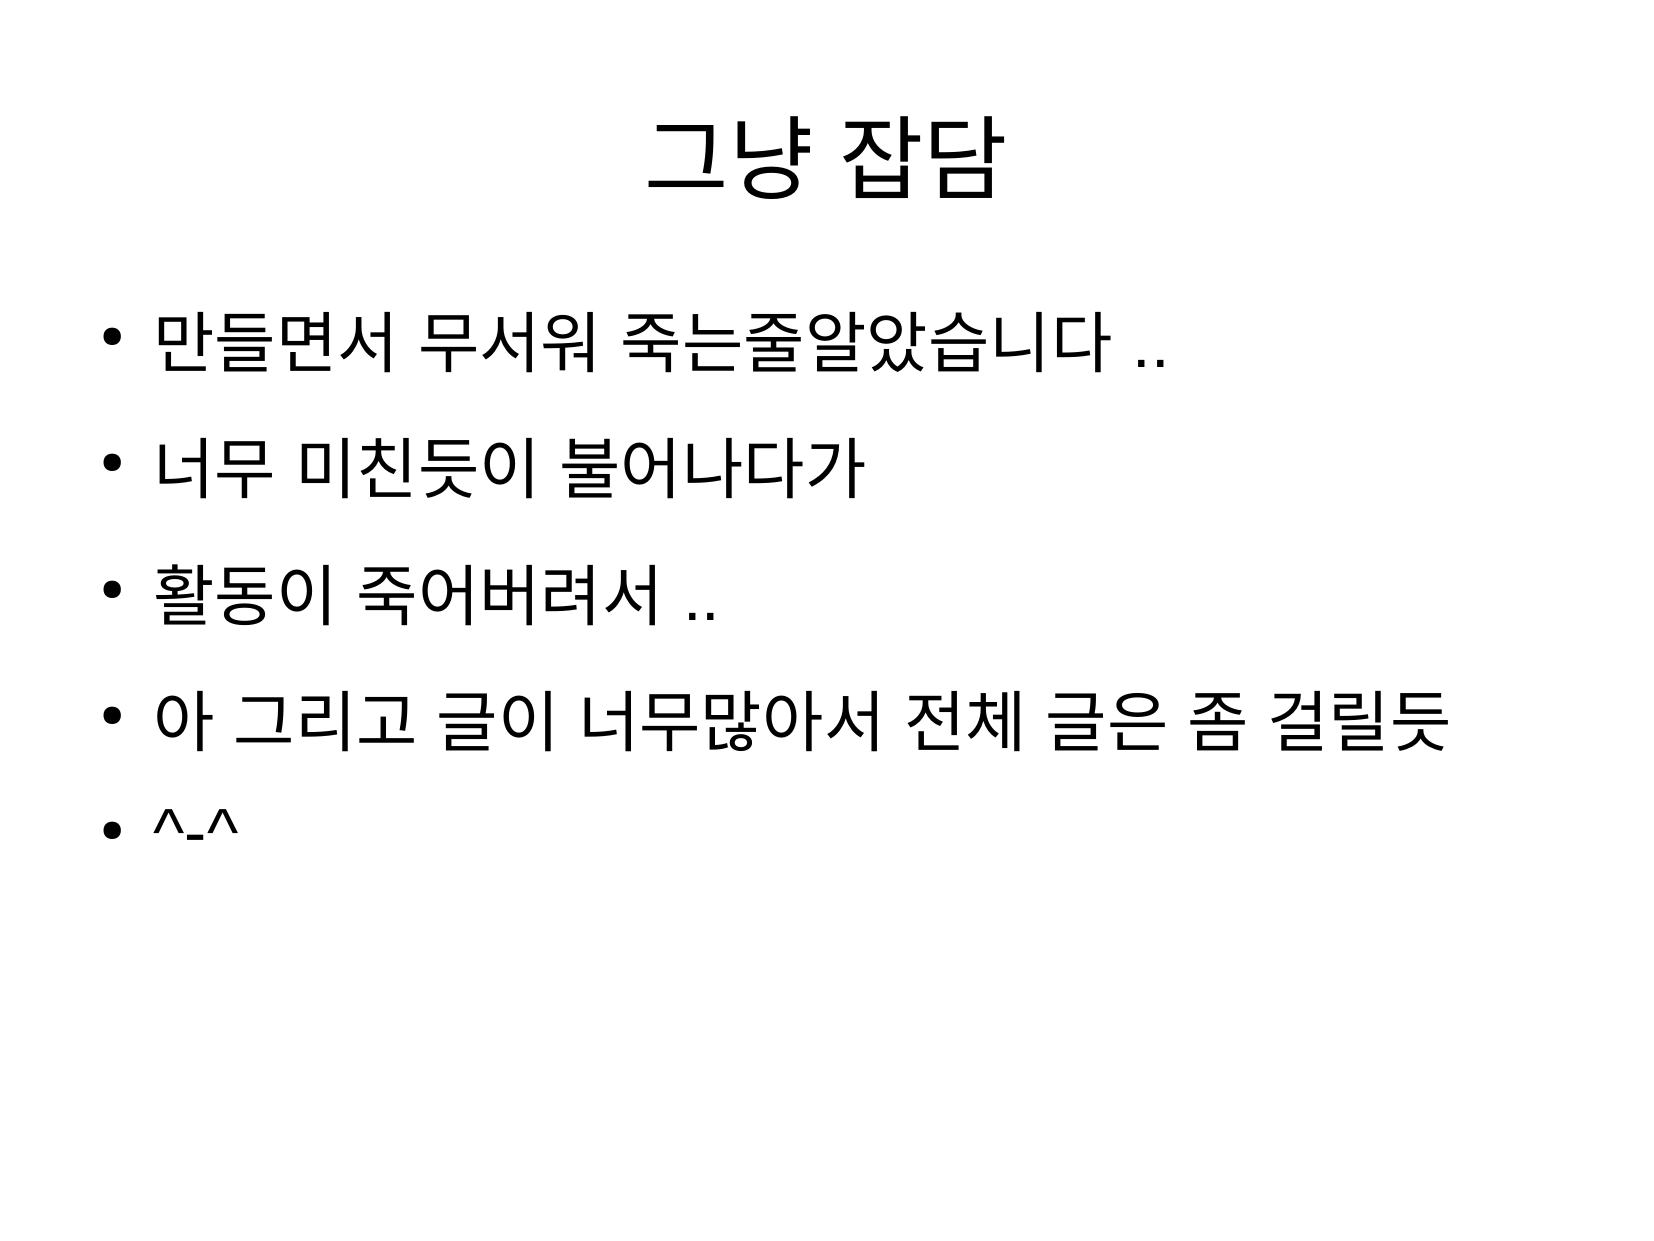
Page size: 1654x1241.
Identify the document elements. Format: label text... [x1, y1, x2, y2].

title 그냥 잡담 [82, 49, 1571, 257]
list 만들면서 무서워 죽는줄알았습니다.. 너무 미친듯이 불어나다가 활동이 죽어버려서.. 아 그리고 글이 너무많아서 전체 글은 좀 걸릴듯 ^-^ [82, 290, 1571, 1010]
